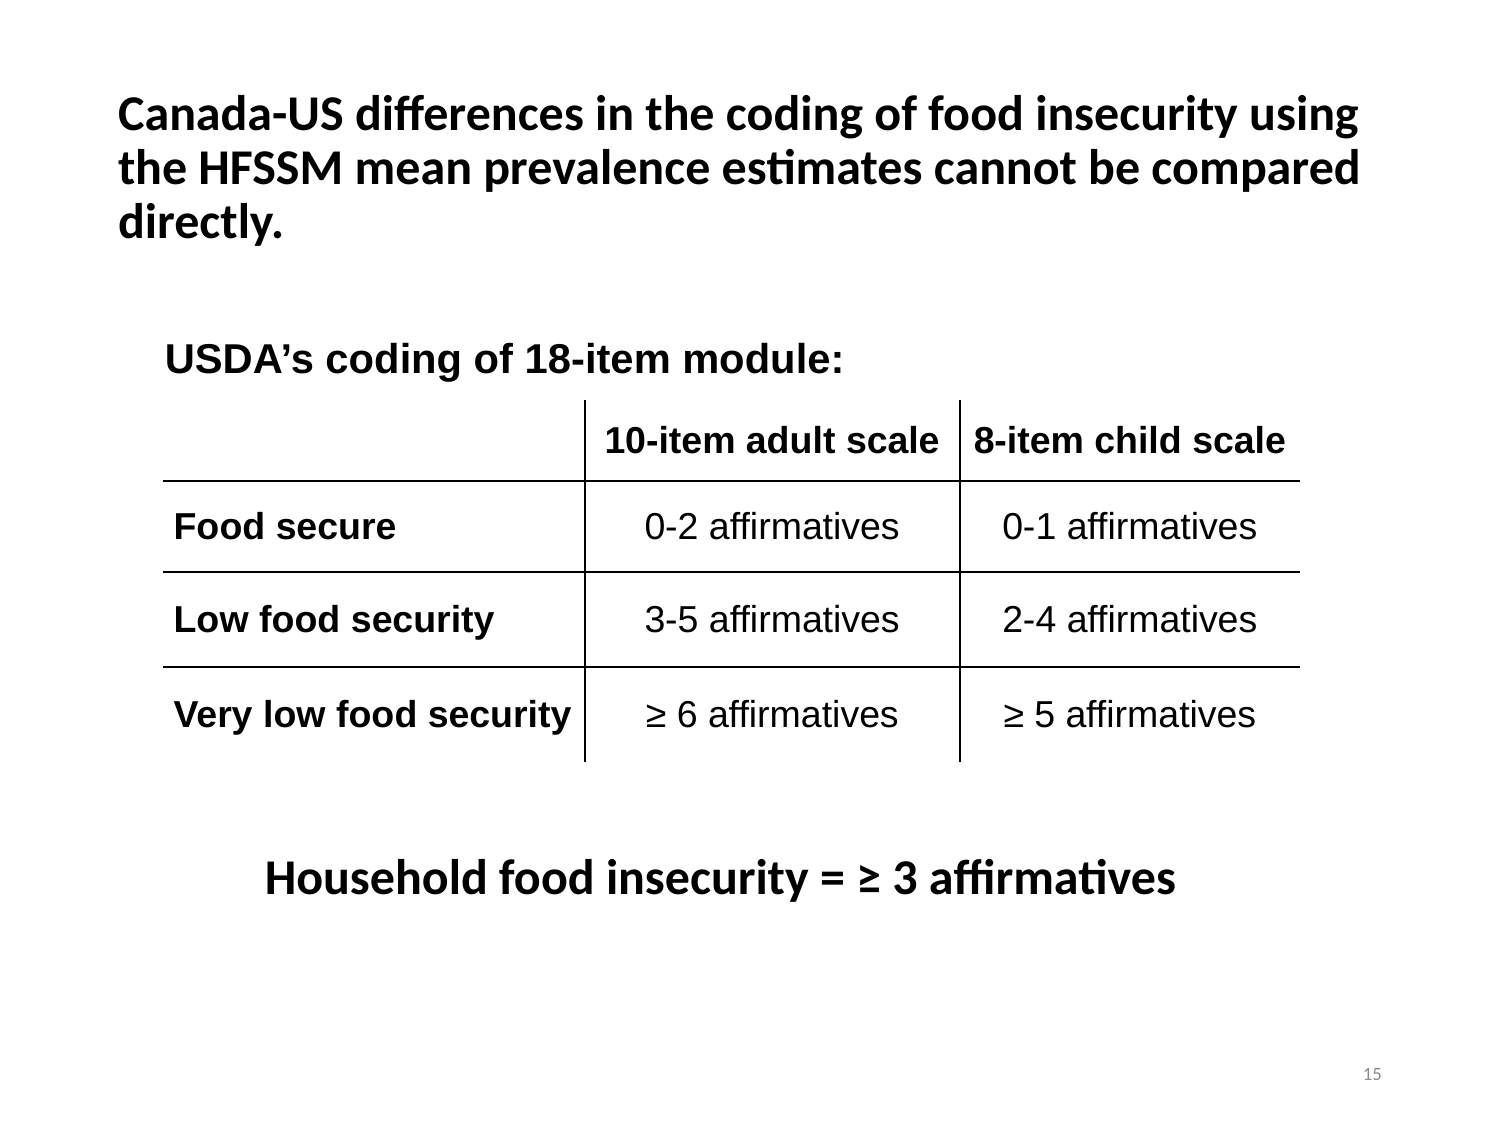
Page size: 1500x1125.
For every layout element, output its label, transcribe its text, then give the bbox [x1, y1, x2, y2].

table_header 10-item adult scale [586, 400, 959, 480]
text_box Household food insecurity = ≥ 3 affirmatives [249, 837, 1275, 913]
text_box USDA’s coding of 18-item module: [150, 324, 1107, 390]
table_cell Food secure [163, 482, 584, 571]
table_cell 0-1 affirmatives [961, 482, 1300, 571]
table_cell 3-5 affirmatives [586, 573, 959, 666]
table_header [163, 400, 584, 480]
table_cell Low food security [163, 573, 584, 666]
table_cell ≥ 5 affirmatives [961, 668, 1300, 762]
title Canada-US differences in the coding of food insecurity using the HFSSM mean prevalence estimates cannot be compared directly. [103, 59, 1397, 278]
table_cell 2-4 affirmatives [961, 573, 1300, 666]
table_cell Very low food security [163, 668, 584, 762]
table_cell ≥ 6 affirmatives [586, 668, 959, 762]
slide_number <number> [1059, 1042, 1397, 1103]
table_header 8-item child scale [961, 400, 1300, 480]
table_cell 0-2 affirmatives [586, 482, 959, 571]
